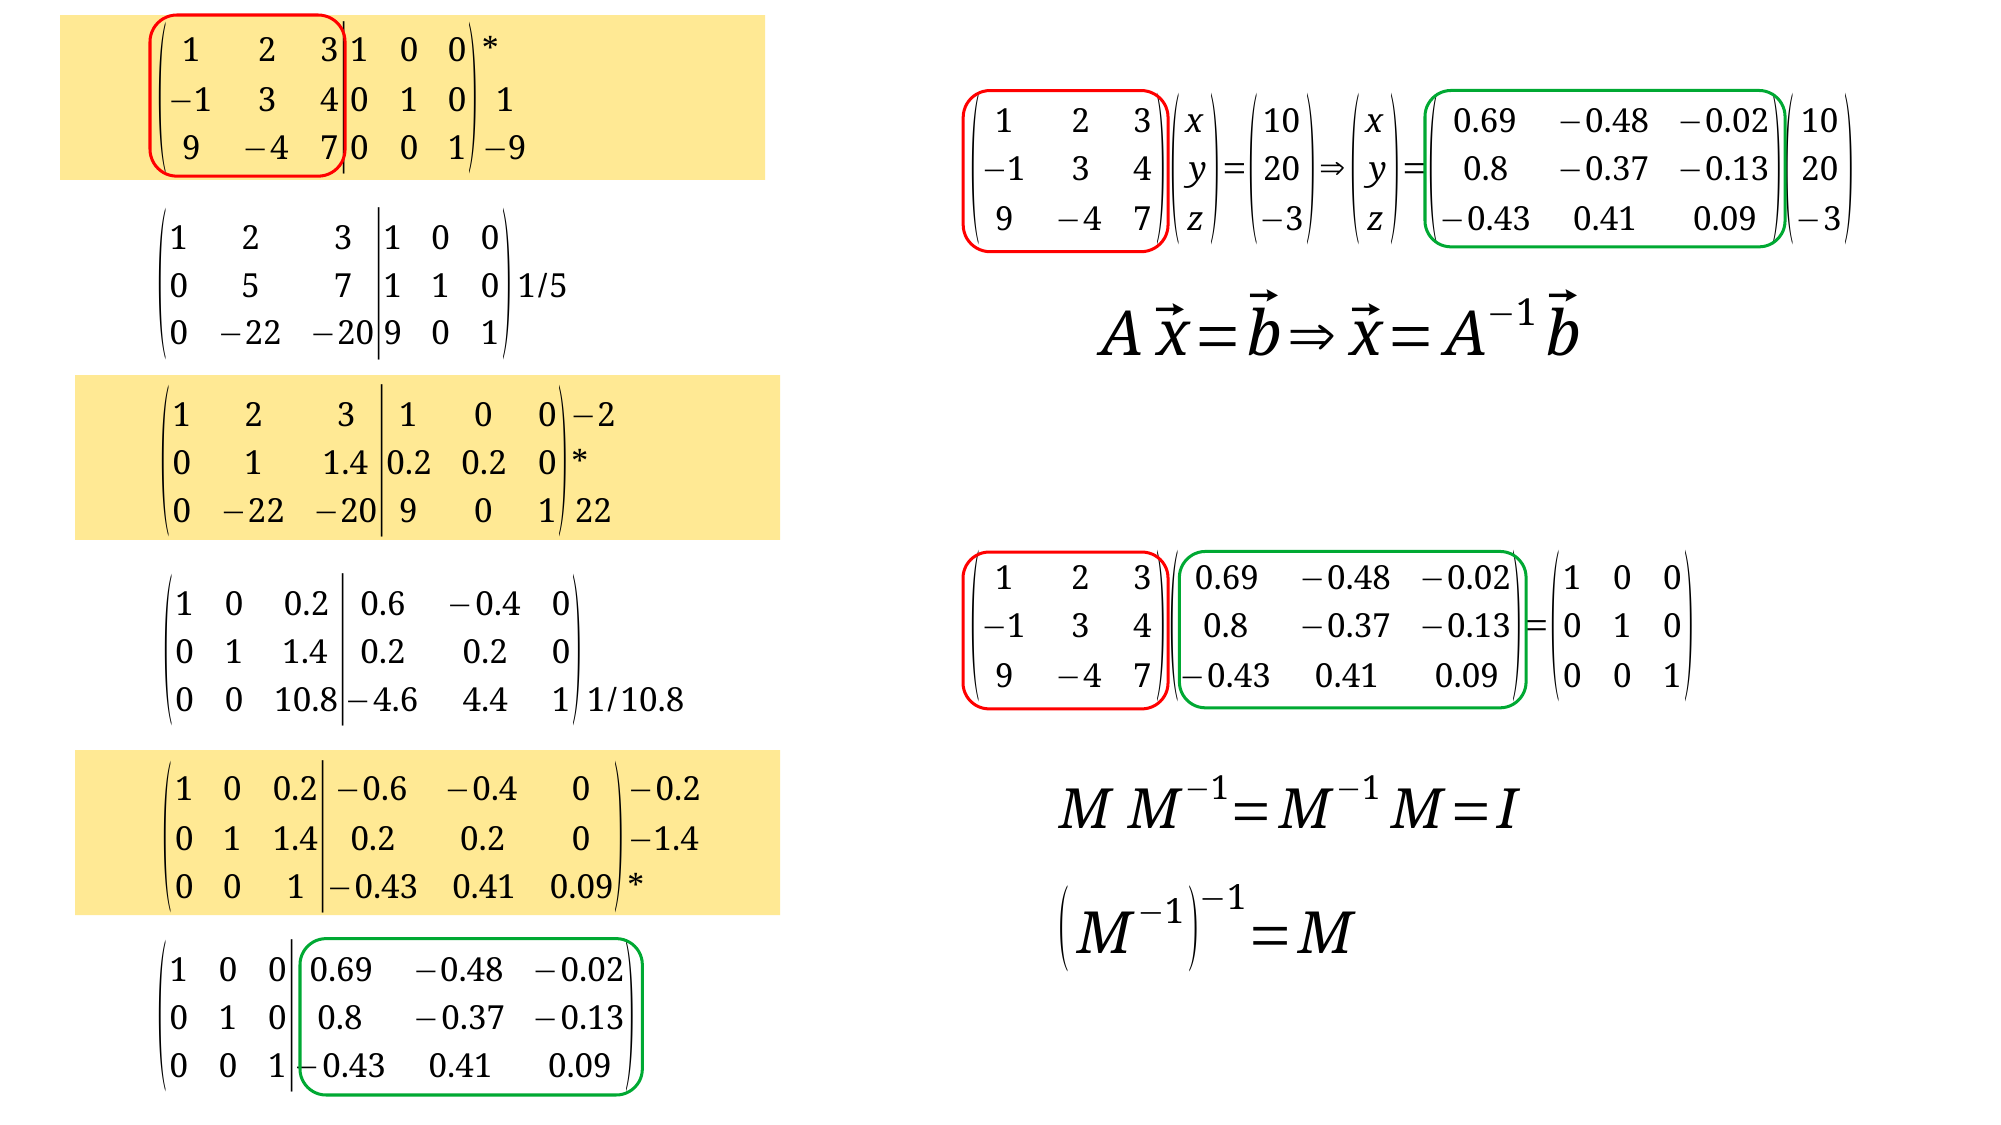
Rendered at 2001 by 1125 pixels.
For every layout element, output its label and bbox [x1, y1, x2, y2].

chart [150, 938, 316, 1096]
chart [965, 93, 1166, 247]
chart [1771, 90, 1861, 247]
chart [1182, 554, 1524, 704]
chart [155, 758, 707, 916]
chart [965, 554, 1166, 704]
chart [963, 237, 971, 247]
chart [150, 161, 167, 177]
chart [628, 938, 643, 953]
chart [156, 572, 691, 729]
chart [1427, 93, 1783, 245]
chart [1088, 285, 1587, 376]
chart [328, 19, 533, 177]
chart [1051, 871, 1366, 976]
chart [302, 941, 640, 1093]
chart [627, 1080, 643, 1096]
chart [963, 90, 979, 106]
chart [153, 383, 622, 540]
text_box [60, 15, 766, 180]
chart [1049, 764, 1532, 844]
chart [1152, 90, 1439, 247]
chart [963, 695, 970, 704]
chart [152, 19, 343, 174]
chart [150, 206, 575, 363]
text_box [75, 375, 781, 540]
chart [150, 19, 158, 30]
text_box [75, 750, 781, 916]
chart [963, 547, 1700, 704]
